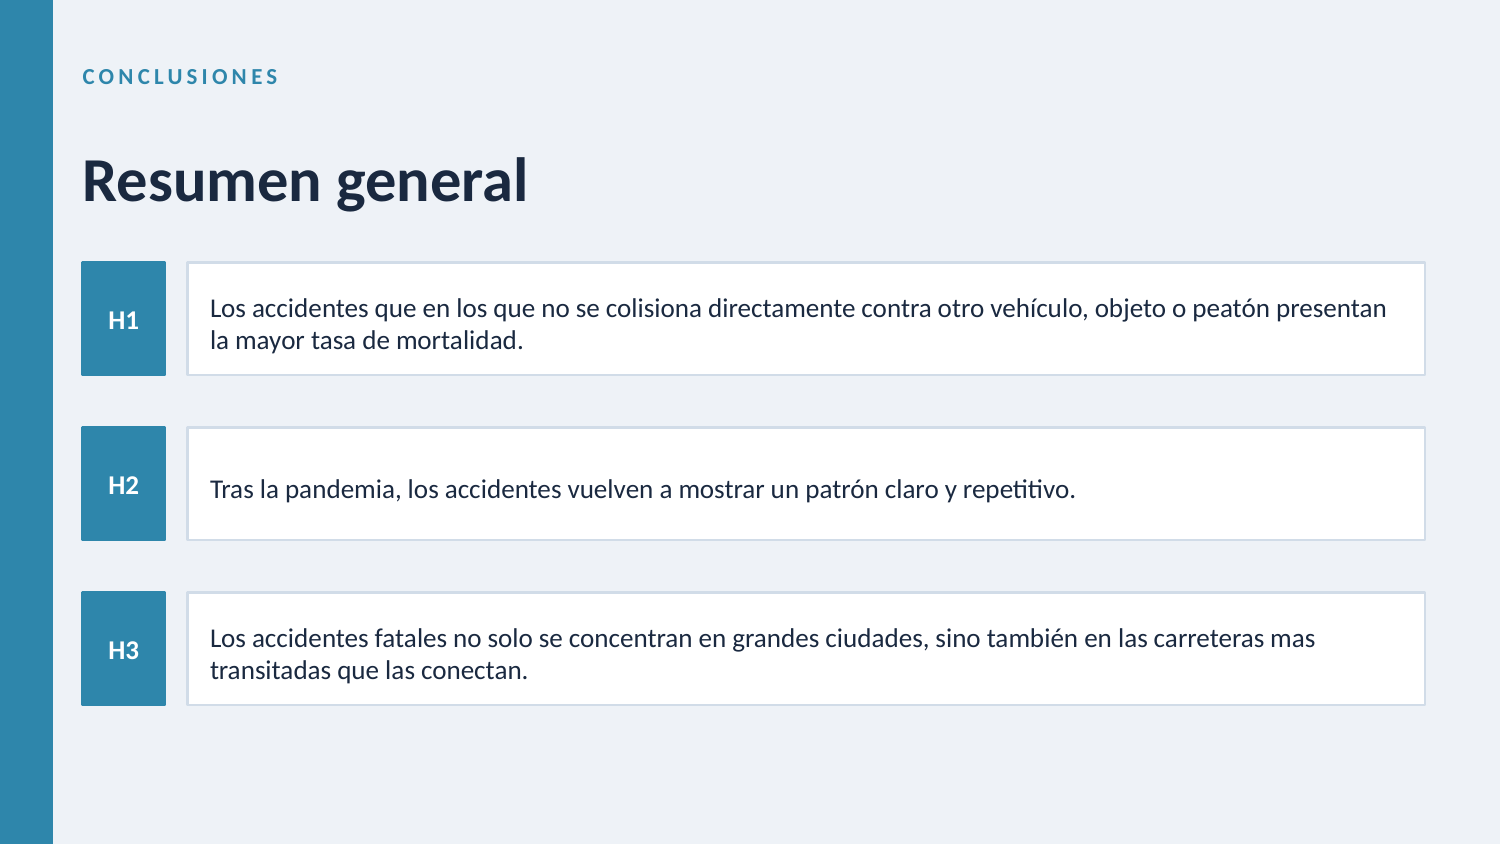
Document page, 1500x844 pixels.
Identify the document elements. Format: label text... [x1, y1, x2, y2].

text_box [187, 262, 1425, 375]
text_box Los accidentes que en los que no se colisiona directamente contra otro vehículo, objeto o peatón presentan la mayor tasa de mortalidad. [209, 277, 1395, 368]
text_box CONCLUSIONES [82, 41, 1433, 110]
text_box H1 [82, 262, 165, 375]
text_box Tras la pandemia, los accidentes vuelven a mostrar un patrón claro y repetitivo. [209, 442, 1395, 533]
text_box Los accidentes fatales no solo se concentran en grandes ciudades, sino también en las carreteras mas transitadas que las conectan. [209, 607, 1395, 698]
text_box H2 [82, 427, 165, 540]
text_box Resumen general [82, 116, 1433, 237]
text_box [187, 592, 1425, 705]
text_box [0, 0, 53, 844]
text_box H3 [82, 592, 165, 705]
text_box [187, 427, 1425, 540]
